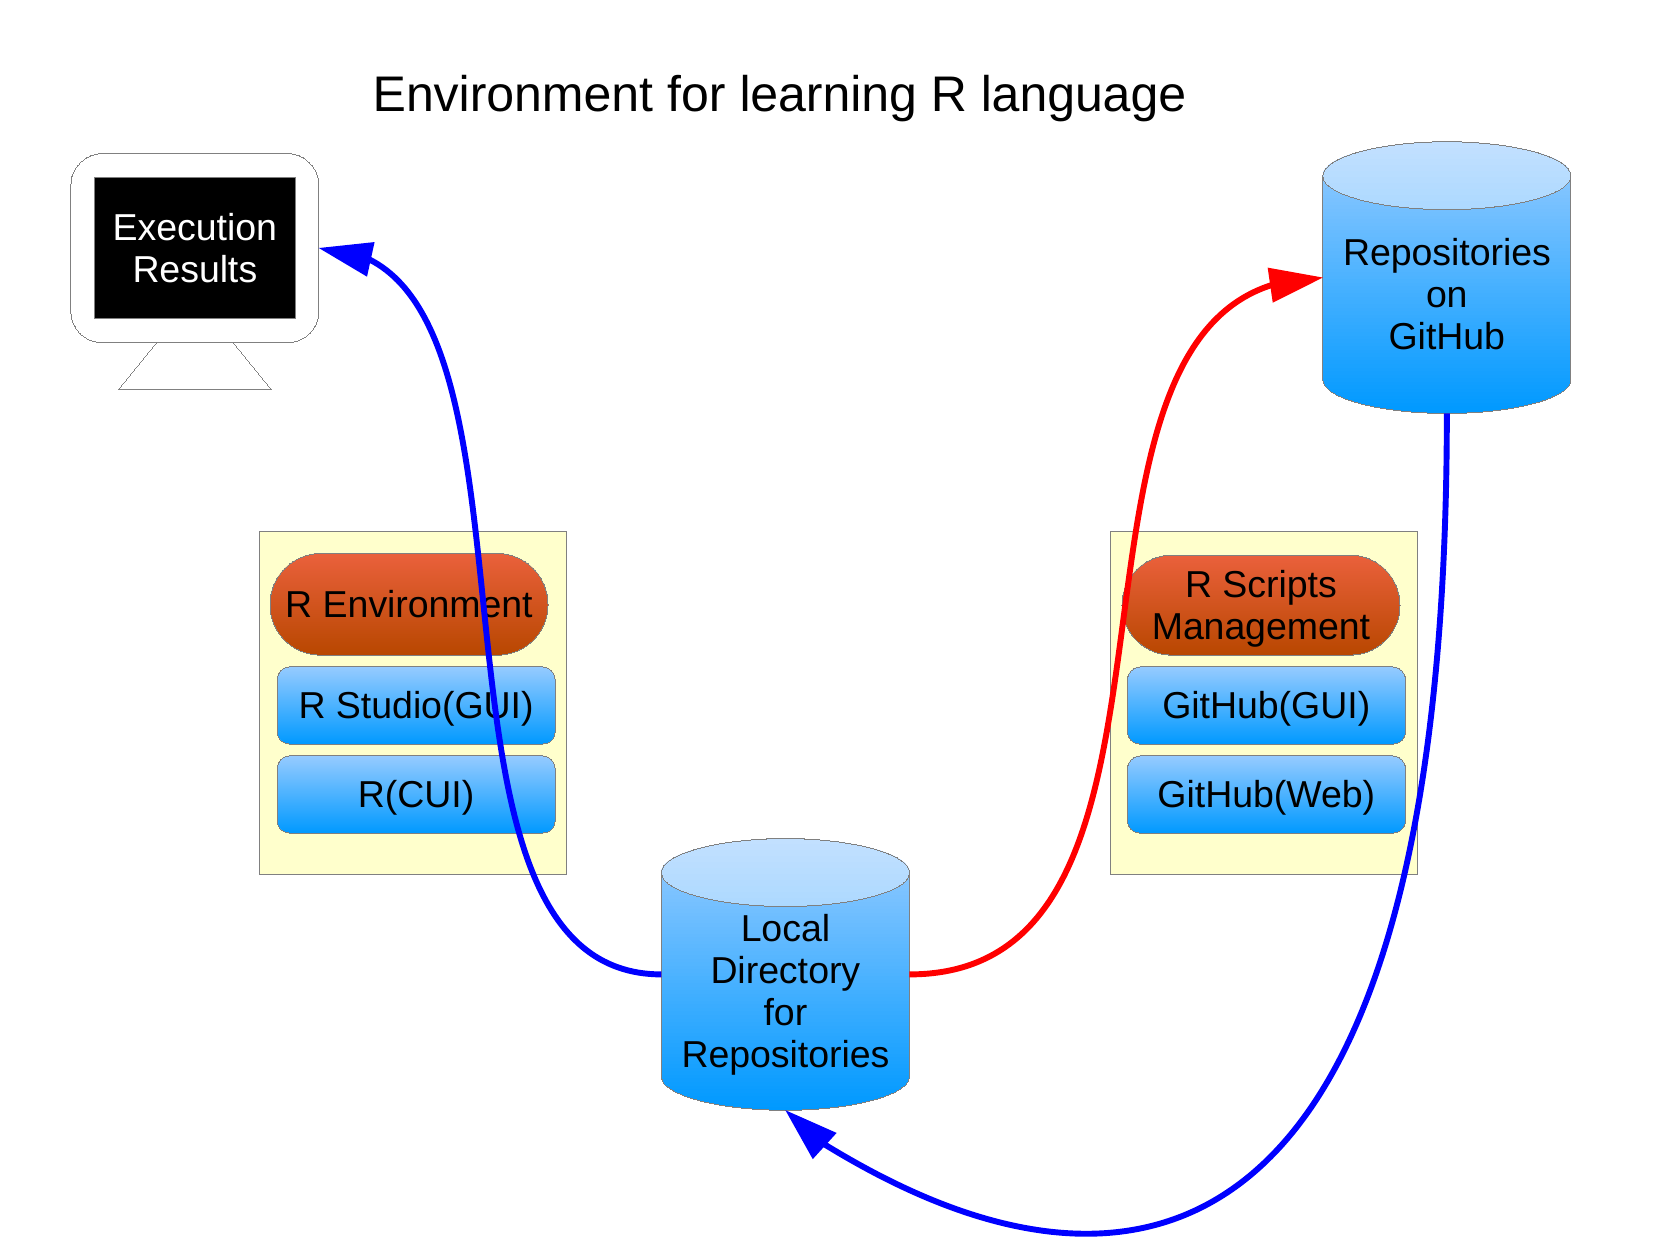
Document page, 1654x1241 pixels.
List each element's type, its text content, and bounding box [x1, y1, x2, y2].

text_box Execution Results [94, 177, 296, 319]
text_box Local Directory for Repositories [661, 876, 910, 1111]
text_box R Environment [270, 553, 485, 656]
text_box R Studio(GUI) [494, 666, 556, 745]
text_box Environment for learning R language [295, 59, 1264, 130]
text_box Repositories on GitHub [1322, 177, 1571, 414]
text_box R Environment [482, 553, 549, 656]
text_box [70, 153, 319, 390]
text_box R Studio(GUI) [277, 666, 497, 745]
text_box [1110, 531, 1418, 875]
text_box [1110, 531, 1132, 687]
text_box R(CUI) [506, 755, 556, 834]
text_box [1408, 829, 1418, 875]
text_box R Scripts Management [1126, 555, 1401, 656]
text_box R(CUI) [277, 755, 516, 834]
text_box [479, 531, 567, 875]
text_box [259, 531, 530, 875]
text_box GitHub(Web) [1127, 755, 1406, 834]
text_box GitHub(GUI) [1127, 666, 1406, 745]
